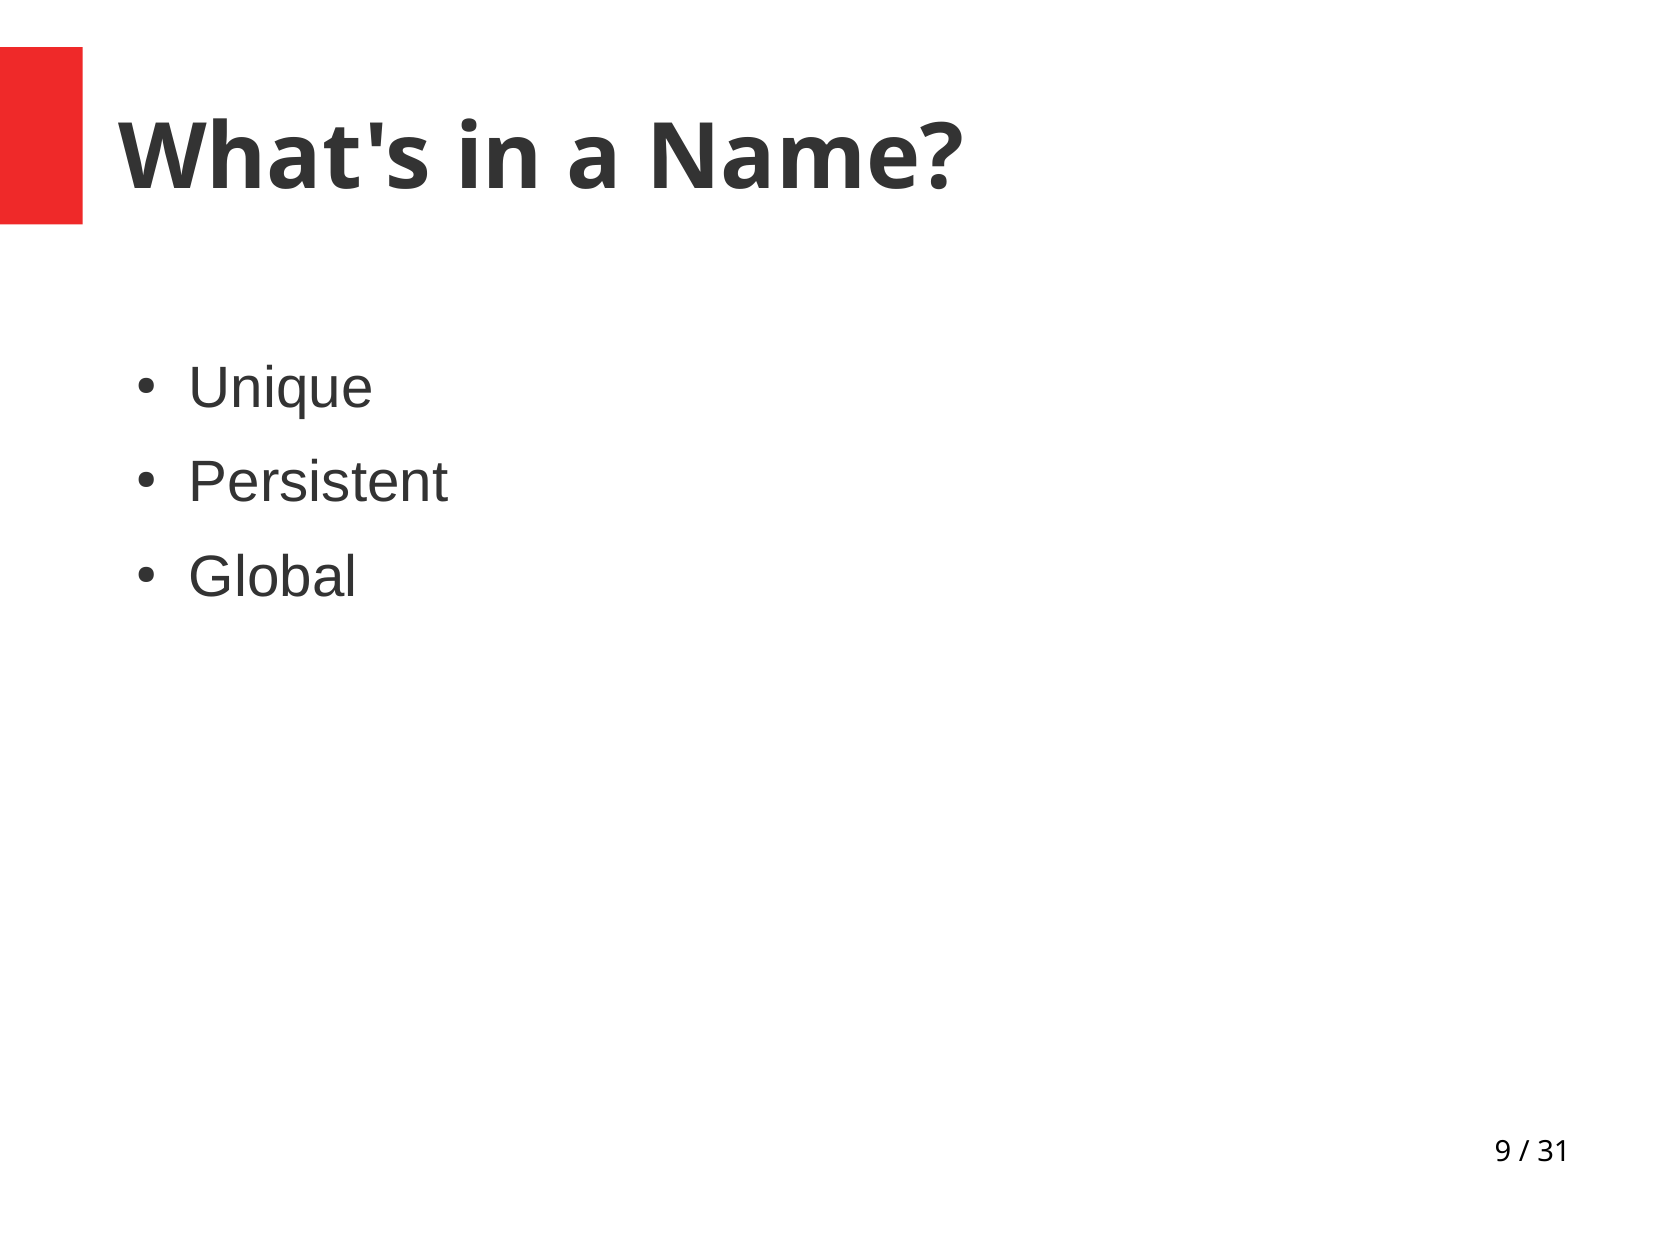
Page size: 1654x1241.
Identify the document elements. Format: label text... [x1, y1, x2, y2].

title What's in a Name? [118, 49, 1571, 257]
list Unique Persistent Global [118, 354, 1536, 1074]
